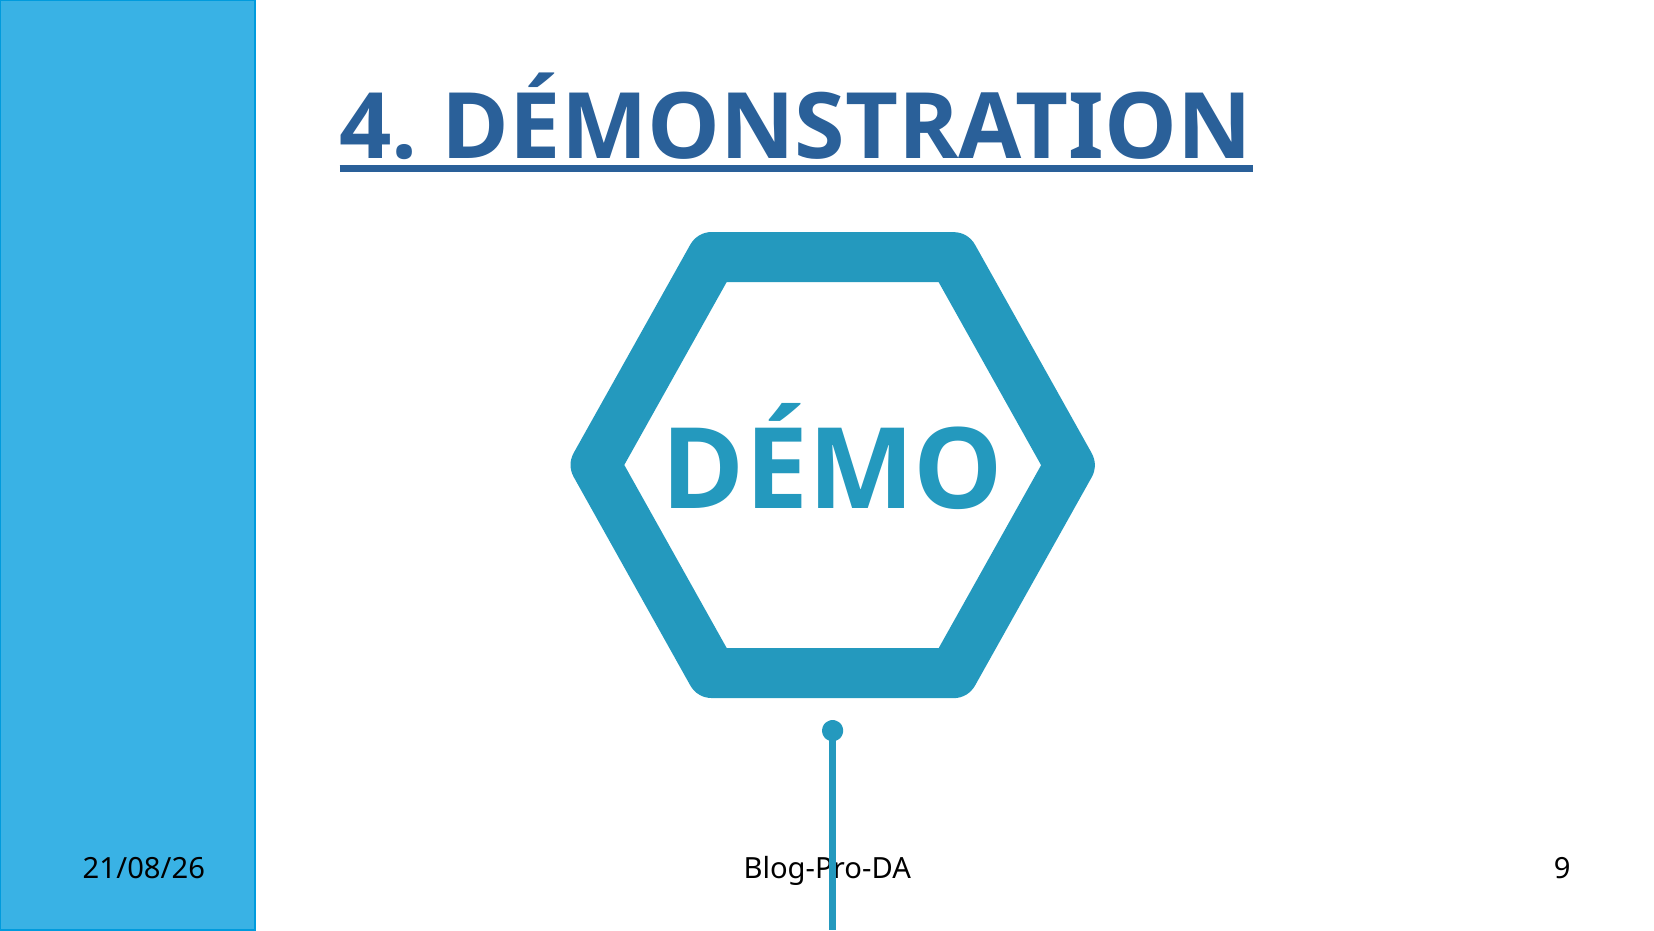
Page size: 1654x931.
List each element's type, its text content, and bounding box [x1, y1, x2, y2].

text_box DÉMO [674, 601, 991, 674]
text_box 4. DÉMONSTRATION [324, 0, 1654, 325]
